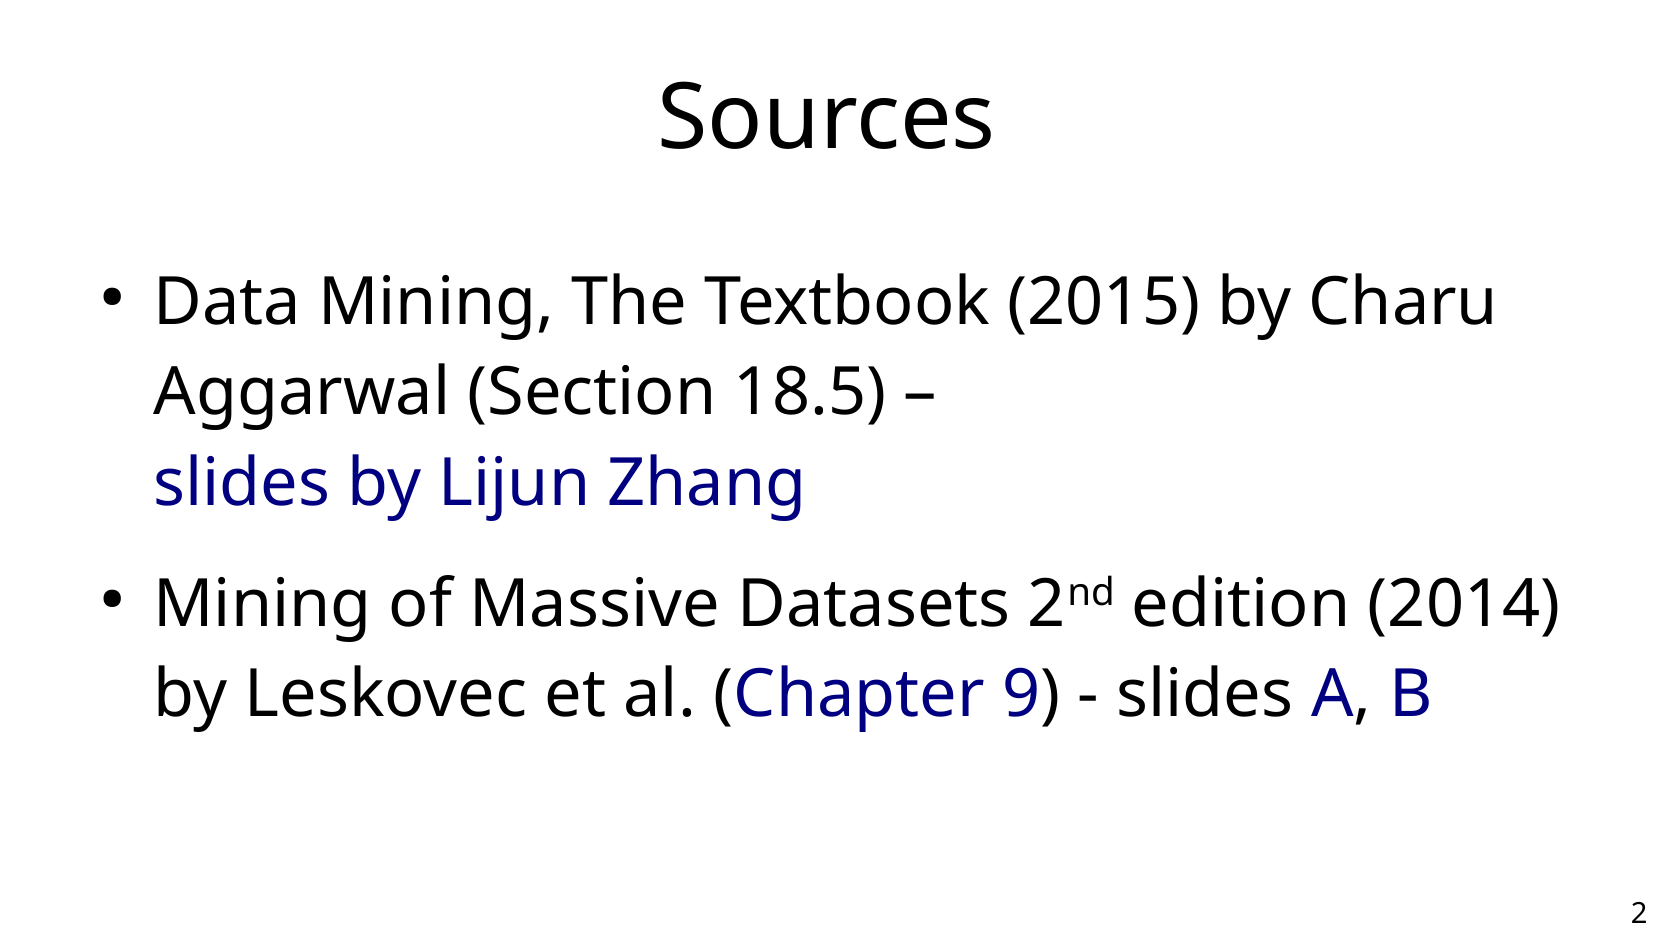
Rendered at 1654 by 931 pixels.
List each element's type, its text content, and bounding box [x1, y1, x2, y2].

list Data Mining, The Textbook (2015) by Charu Aggarwal (Section 18.5) – slides by Lijun Zhang Mining of Massive Datasets 2nd edition (2014) by Leskovec et al. (Chapter 9) - slides A, B [82, 253, 1571, 793]
title Sources [82, 1, 1571, 226]
